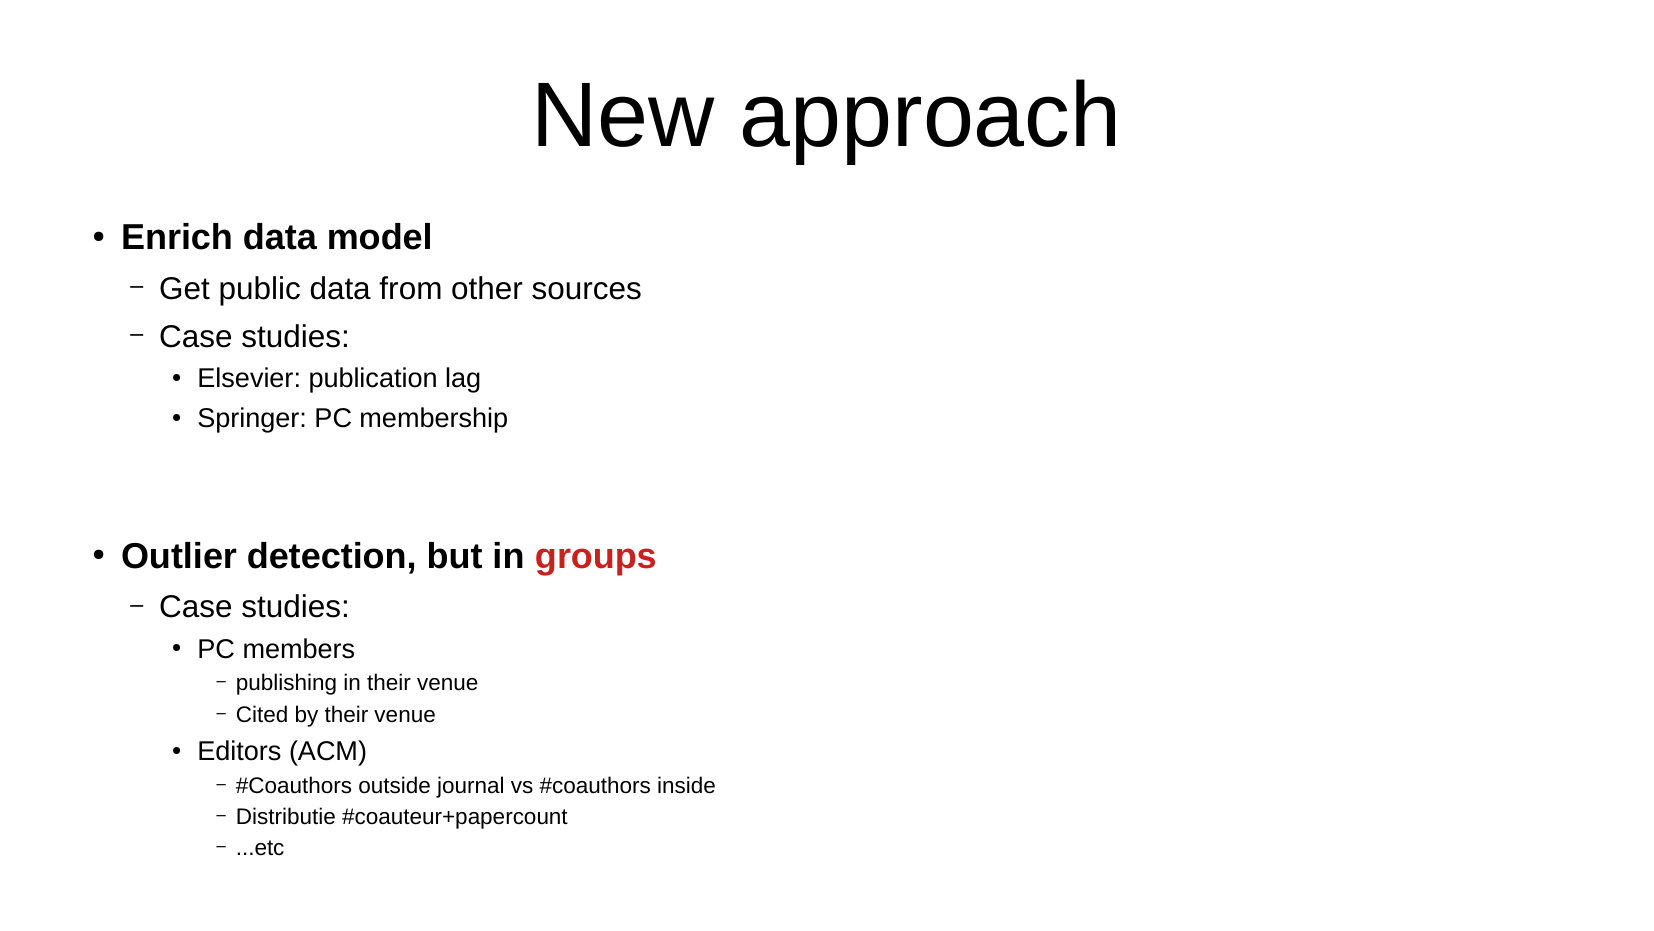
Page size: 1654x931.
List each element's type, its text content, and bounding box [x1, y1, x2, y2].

list Enrich data model Get public data from other sources Case studies: Elsevier: publication lag Springer: PC membership Outlier detection, but in groups Case studies: PC members publishing in their venue Cited by their venue Editors (ACM) #Coauthors outside journal vs #coauthors inside Distributie #coauteur+papercount ...etc [82, 217, 1571, 863]
title New approach [82, 37, 1571, 193]
